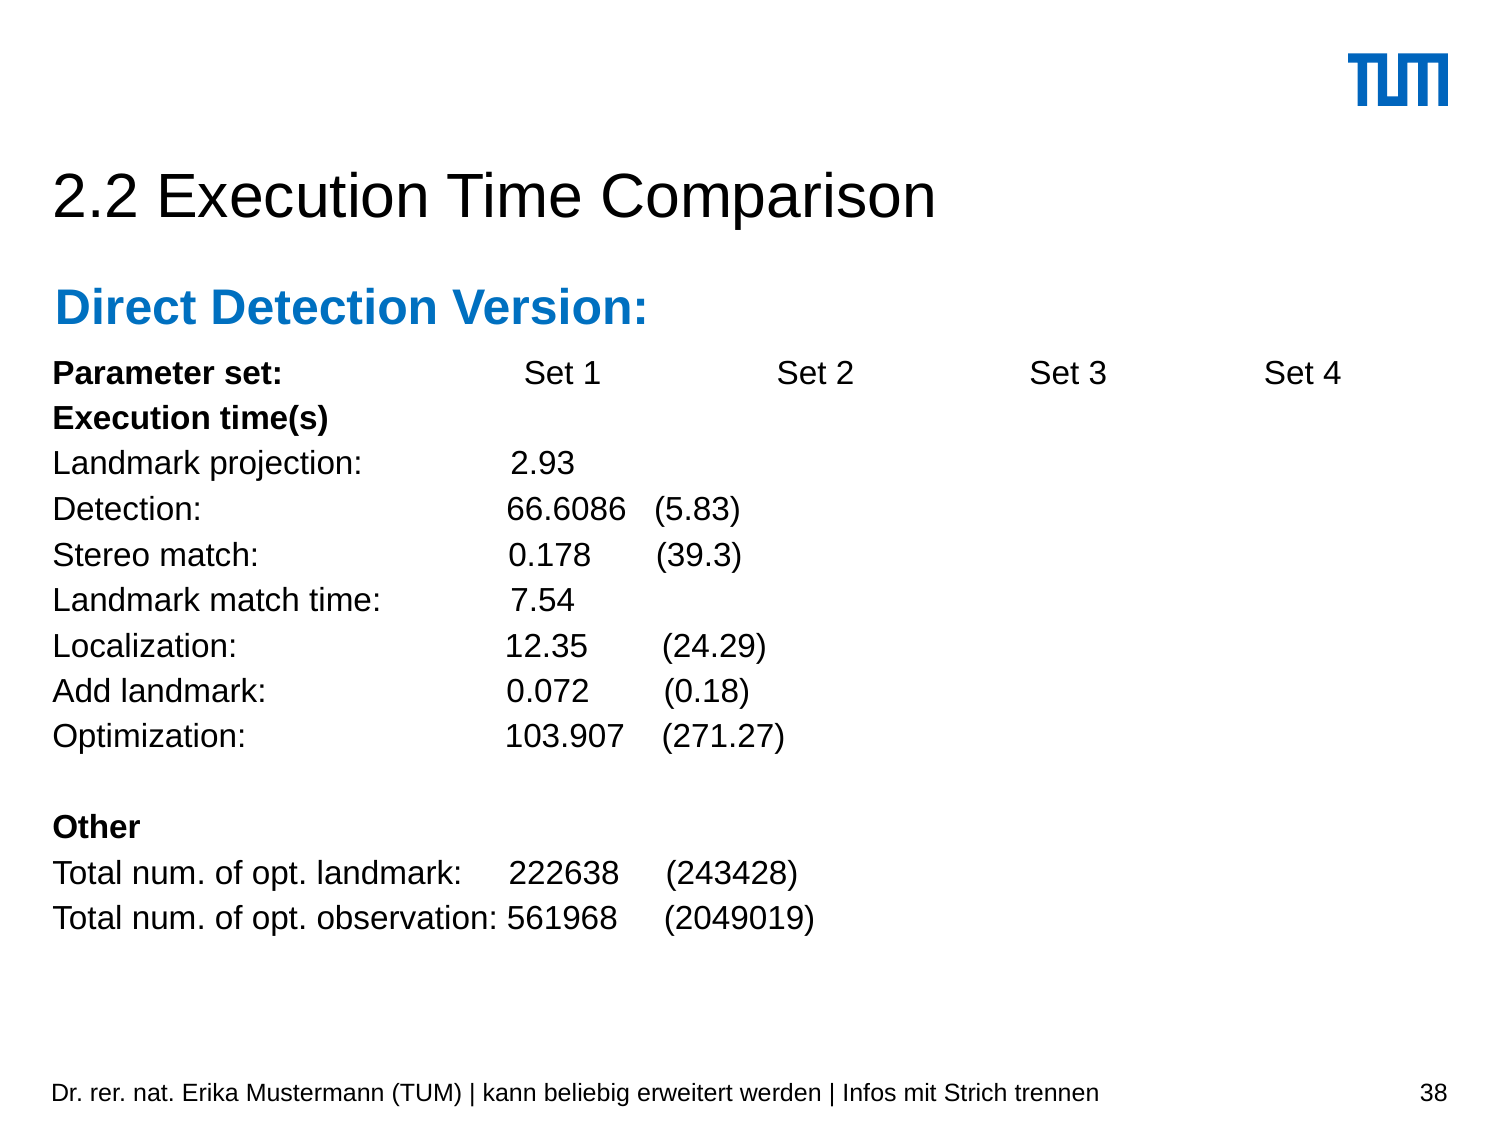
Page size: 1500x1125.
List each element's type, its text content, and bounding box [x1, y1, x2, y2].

list Parameter set: Set 1 Set 2 Set 3 Set 4 Execution time(s) Landmark projection: 2.93 Detection: 66.6086 (5.83) Stereo match: 0.178 (39.3) Landmark match time: 7.54 Localization: 12.35 (24.29) Add landmark: 0.072 (0.18) Optimization: 103.907 (271.27) Other Total num. of opt. landmark: 222638 (243428) Total num. of opt. observation: 561968 (2049019) [52, 345, 1449, 1060]
slide_number <number> [1112, 1061, 1448, 1122]
footer Dr. rer. nat. Erika Mustermann (TUM) | kann beliebig erweitert werden | Infos mit Strich trennen [51, 1061, 1112, 1122]
text_box Direct Detection Version: [55, 266, 650, 336]
title 2.2 Execution Time Comparison [52, 163, 1449, 231]
